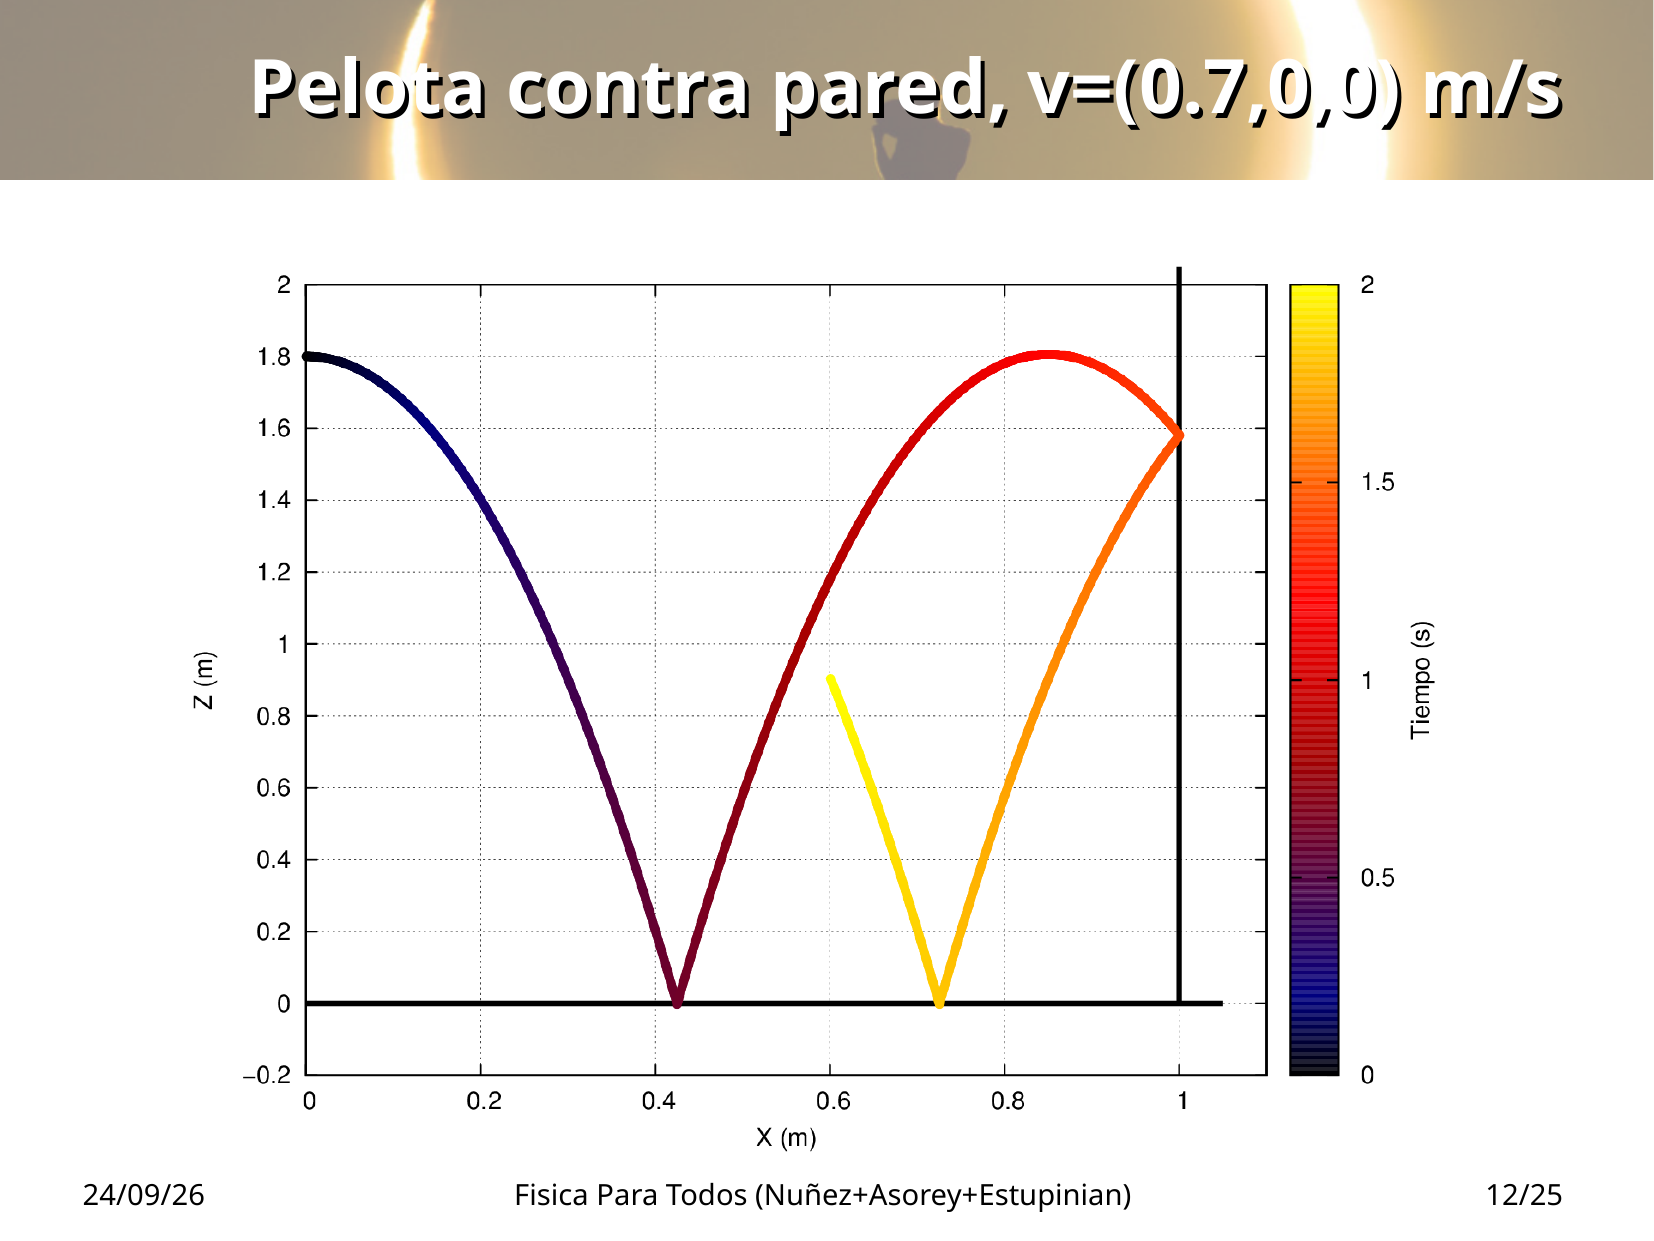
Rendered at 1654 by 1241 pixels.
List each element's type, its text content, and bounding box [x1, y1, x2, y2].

title Pelota contra pared, v=(0.7,0,0) m/s [75, 19, 1564, 151]
picture [0, 0, 1654, 180]
picture [183, 254, 1470, 1156]
